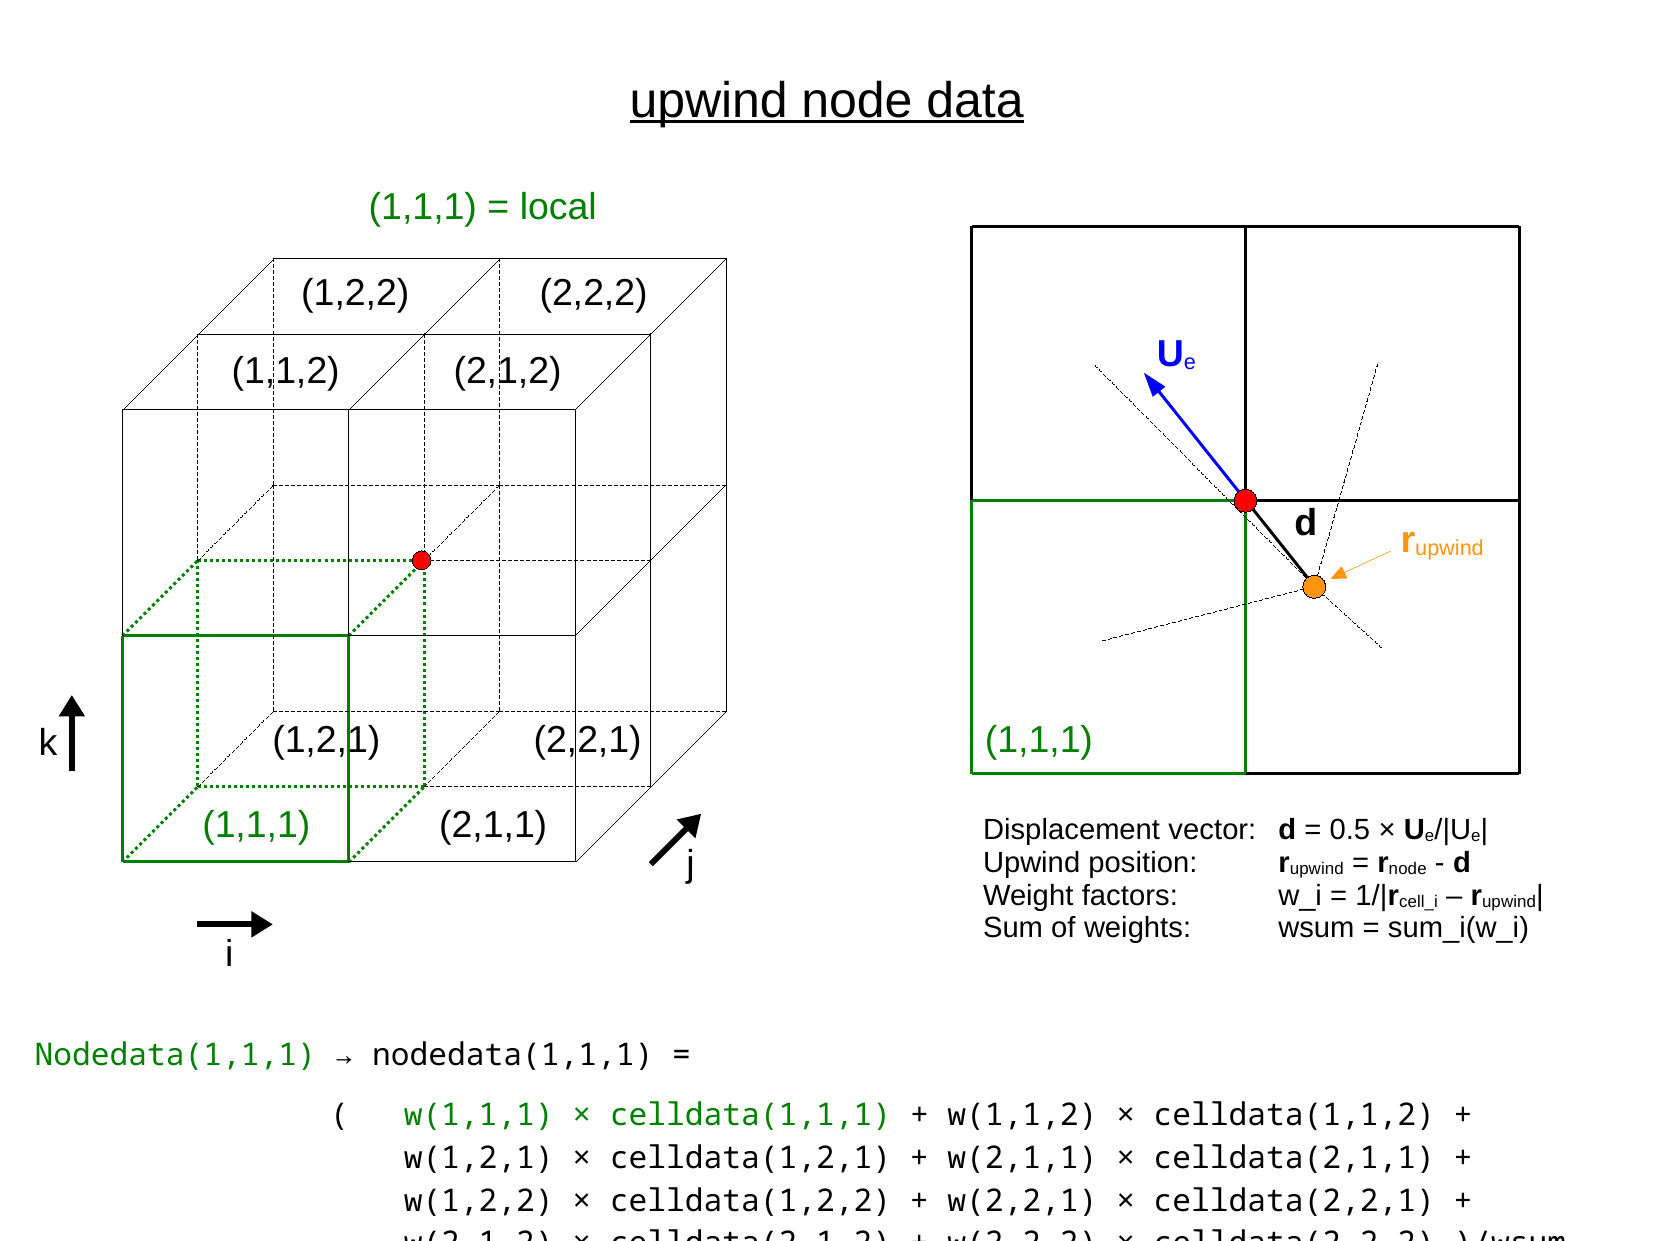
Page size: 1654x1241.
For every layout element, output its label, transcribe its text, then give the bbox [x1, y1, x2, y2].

text_box (1,1,1) [178, 795, 335, 853]
text_box (2,1,2) [438, 341, 577, 399]
text_box (1,1,2) [216, 341, 355, 399]
text_box (2,2,2) [524, 264, 663, 322]
text_box j [661, 834, 720, 892]
text_box Displacement vector: d = 0.5 × Ue/|Ue| Upwind position: rupwind = rnode - d Weight factors: w_i = 1/|rcell_i – rupwind| Sum of weights: wsum = sum_i(w_i) [968, 805, 1654, 981]
text_box [1302, 575, 1326, 599]
text_box (1,2,1) [257, 711, 396, 769]
text_box (1,1,1) = local [277, 177, 689, 235]
text_box (1,1,1) [960, 711, 1118, 769]
text_box [1234, 489, 1257, 513]
text_box Nodedata(1,1,1) → nodedata(1,1,1) = ( w(1,1,1) × celldata(1,1,1) + w(1,1,2) × celldata(1,1,2) + w(1,2,1) × celldata(1,2,1) + w(2,1,1) × celldata(2,1,1) + w(1,2,2) × celldata(1,2,2) + w(2,2,1) × celldata(2,2,1) + w(2,1,2) × celldata(2,1,2) + w(2,2,2) × celldata(2,2,2) )/wsum [19, 1024, 1632, 1209]
text_box k [18, 714, 77, 771]
text_box [412, 550, 432, 570]
text_box upwind node data [436, 64, 1217, 136]
text_box Ue [1142, 325, 1226, 395]
text_box d [1279, 494, 1363, 552]
text_box (2,2,1) [518, 711, 657, 769]
text_box (1,2,2) [286, 263, 425, 321]
text_box (2,1,1) [424, 795, 563, 853]
text_box rupwind [1385, 511, 1520, 581]
text_box i [200, 924, 259, 982]
